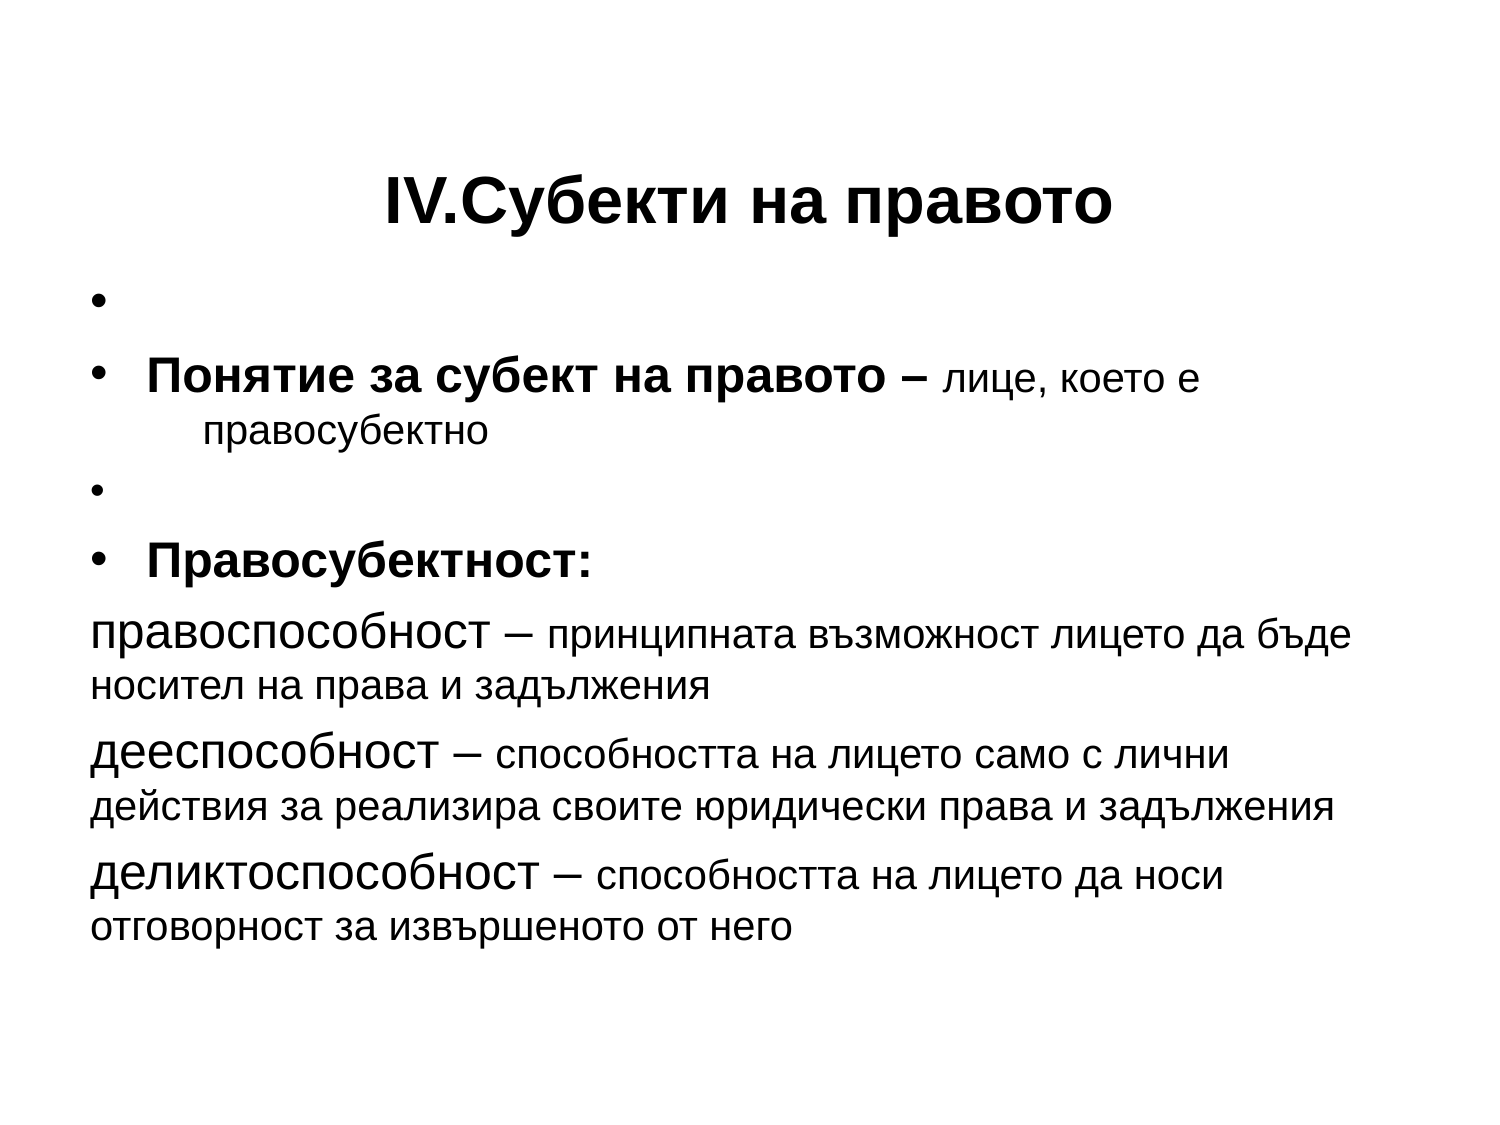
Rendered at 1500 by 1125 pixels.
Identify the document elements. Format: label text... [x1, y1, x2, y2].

title ІV.Субекти на правото [75, 45, 1426, 233]
list Понятие за субект на правото – лице, което е правосубектно Правосубектност: правоспособност – принципната възможност лицето да бъде носител на права и задължения дееспособност – способността на лицето само с лични действия за реализира своите юридически права и задължения деликтоспособност – способността на лицето да носи отговорност за извършеното от него [75, 262, 1426, 1005]
